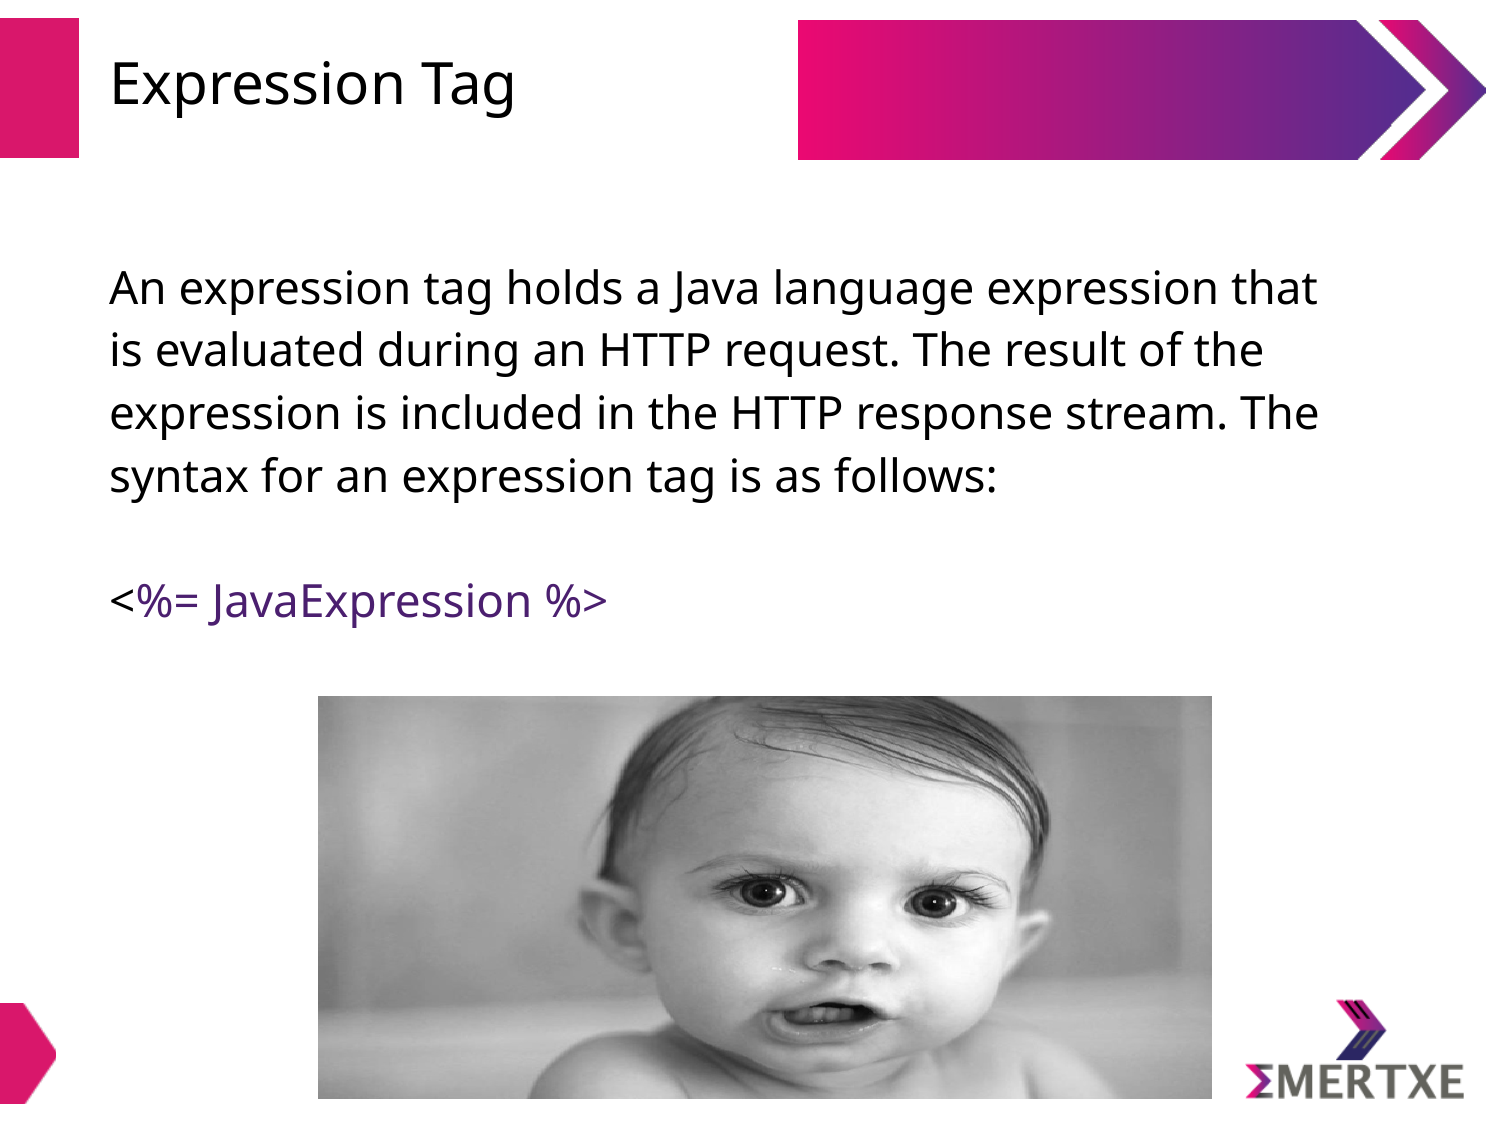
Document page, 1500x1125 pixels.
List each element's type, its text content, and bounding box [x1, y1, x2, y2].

text_box An expression tag holds a Java language expression that is evaluated during an HTTP request. The result of the expression is included in the HTTP response stream. The syntax for an expression tag is as follows: <%= JavaExpression %> [94, 248, 1359, 638]
text_box Expression Tag [94, 35, 733, 119]
picture [798, 20, 1486, 160]
picture [318, 696, 1212, 1099]
picture [1245, 996, 1465, 1099]
